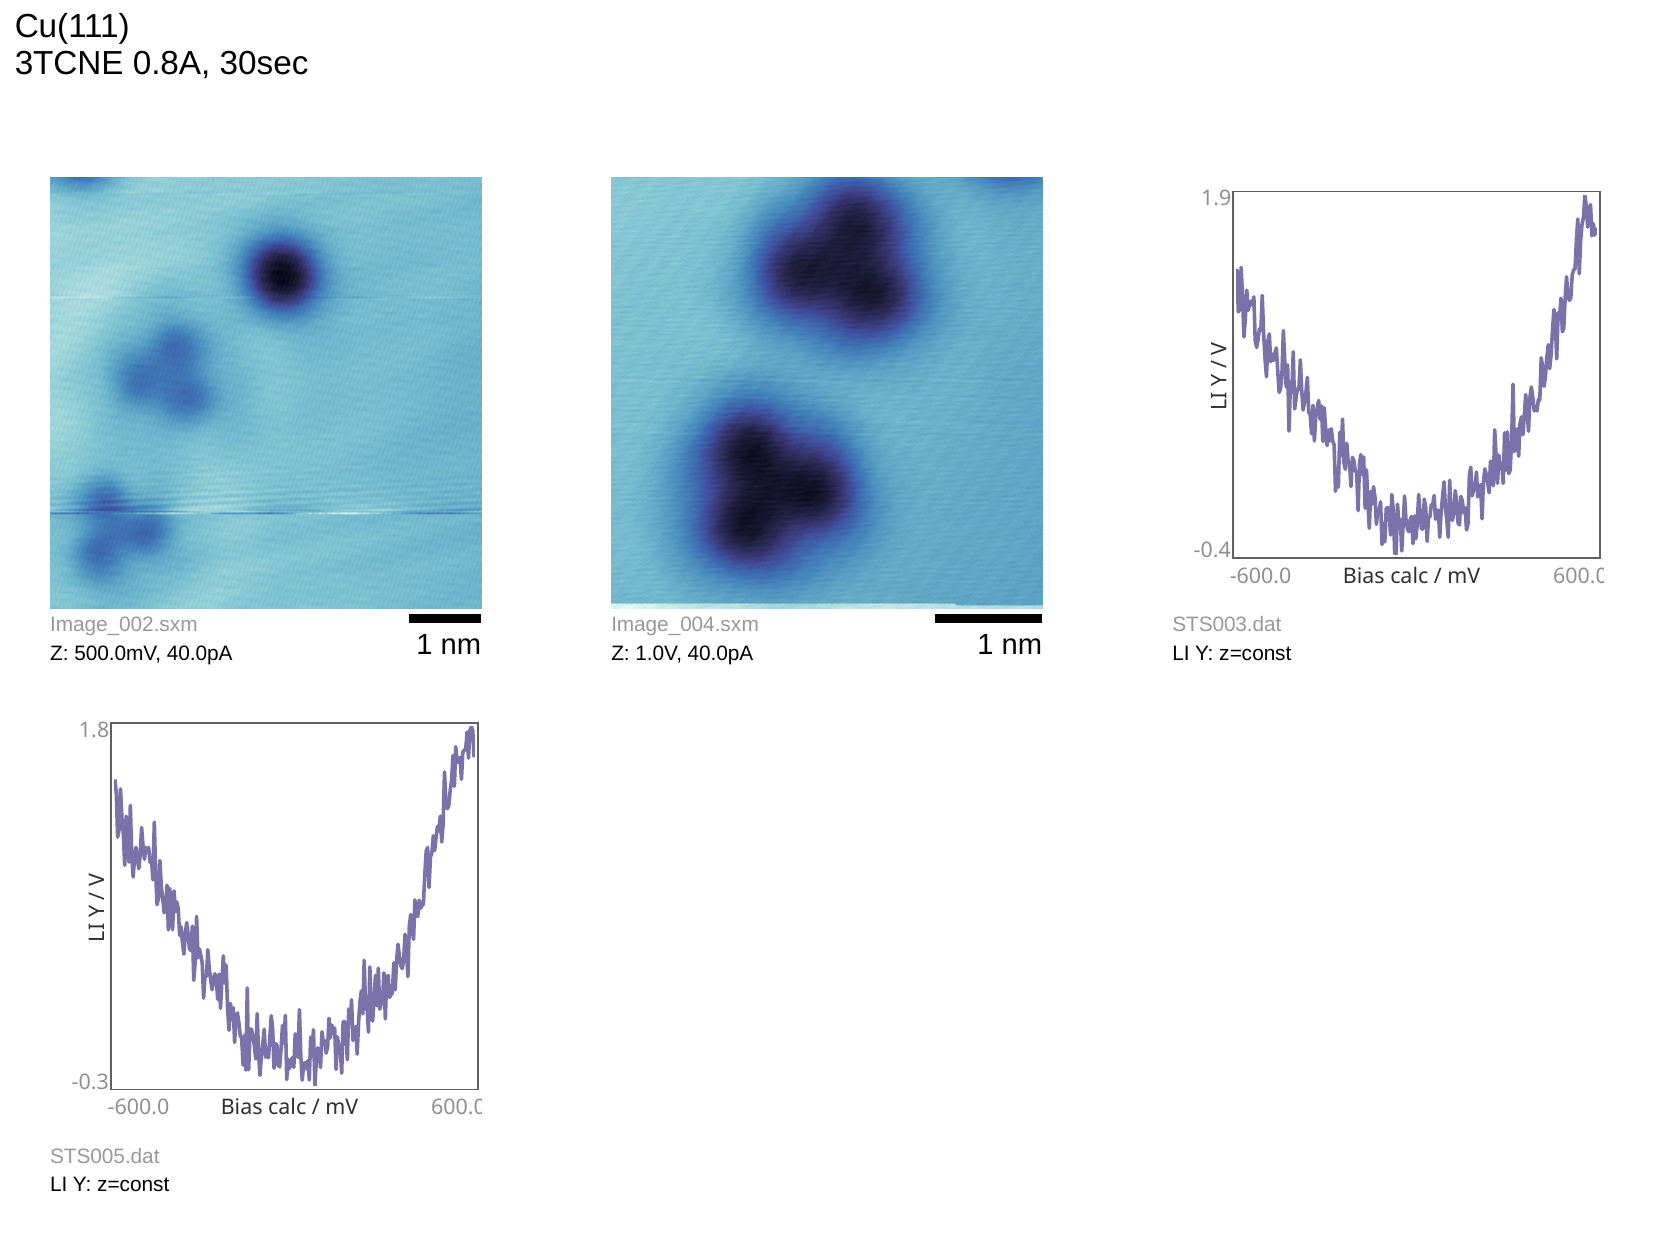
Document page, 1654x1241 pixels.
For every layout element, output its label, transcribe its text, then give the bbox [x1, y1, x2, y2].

text_box Z: 1.0V, 40.0pA [611, 641, 827, 665]
text_box Image_004.sxm [611, 612, 1043, 637]
picture [50, 177, 482, 609]
text_box LI Y: z=const [50, 1172, 266, 1197]
text_box 1 nm [265, 628, 482, 662]
text_box Cu(111) 3TCNE 0.8A, 30sec [0, 0, 1654, 163]
text_box STS005.dat [50, 1144, 482, 1168]
text_box 1 nm [826, 628, 1043, 662]
text_box Image_002.sxm [50, 612, 482, 637]
picture [611, 177, 1043, 609]
text_box Z: 500.0mV, 40.0pA [50, 641, 266, 665]
picture [1172, 177, 1604, 609]
text_box LI Y: z=const [1172, 641, 1388, 665]
picture [50, 708, 482, 1140]
text_box STS003.dat [1172, 612, 1604, 637]
